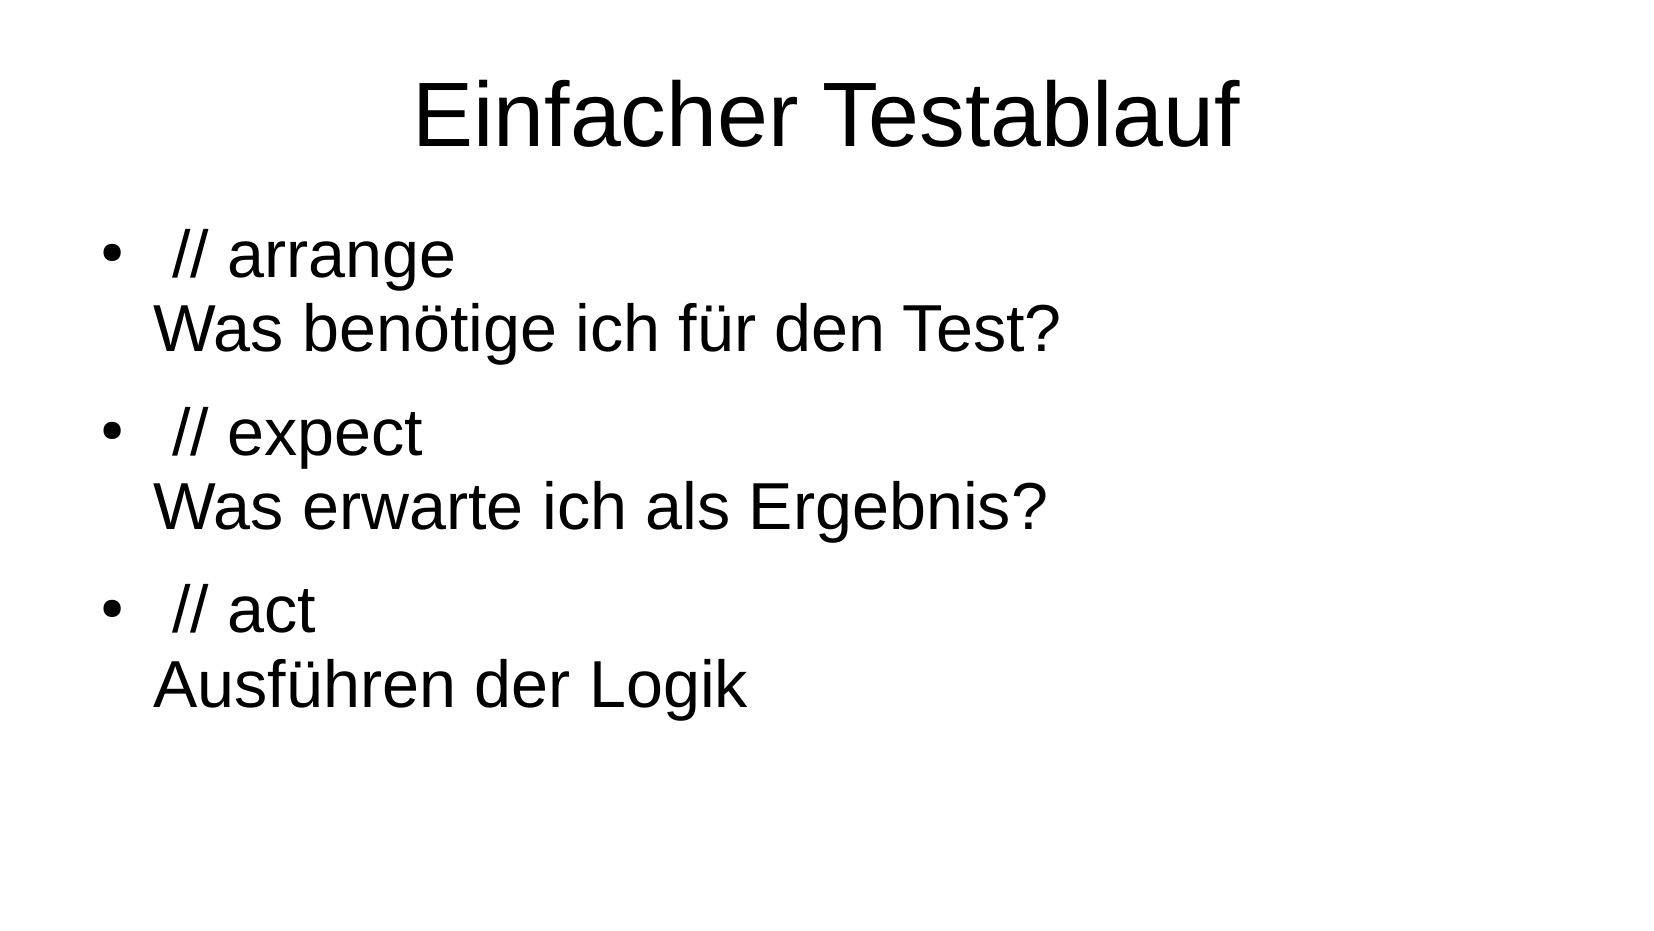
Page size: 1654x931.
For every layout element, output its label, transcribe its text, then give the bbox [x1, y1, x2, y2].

title Einfacher Testablauf [82, 36, 1571, 193]
list // arrange Was benötige ich für den Test? // expect Was erwarte ich als Ergebnis? // act Ausführen der Logik [82, 217, 1571, 757]
